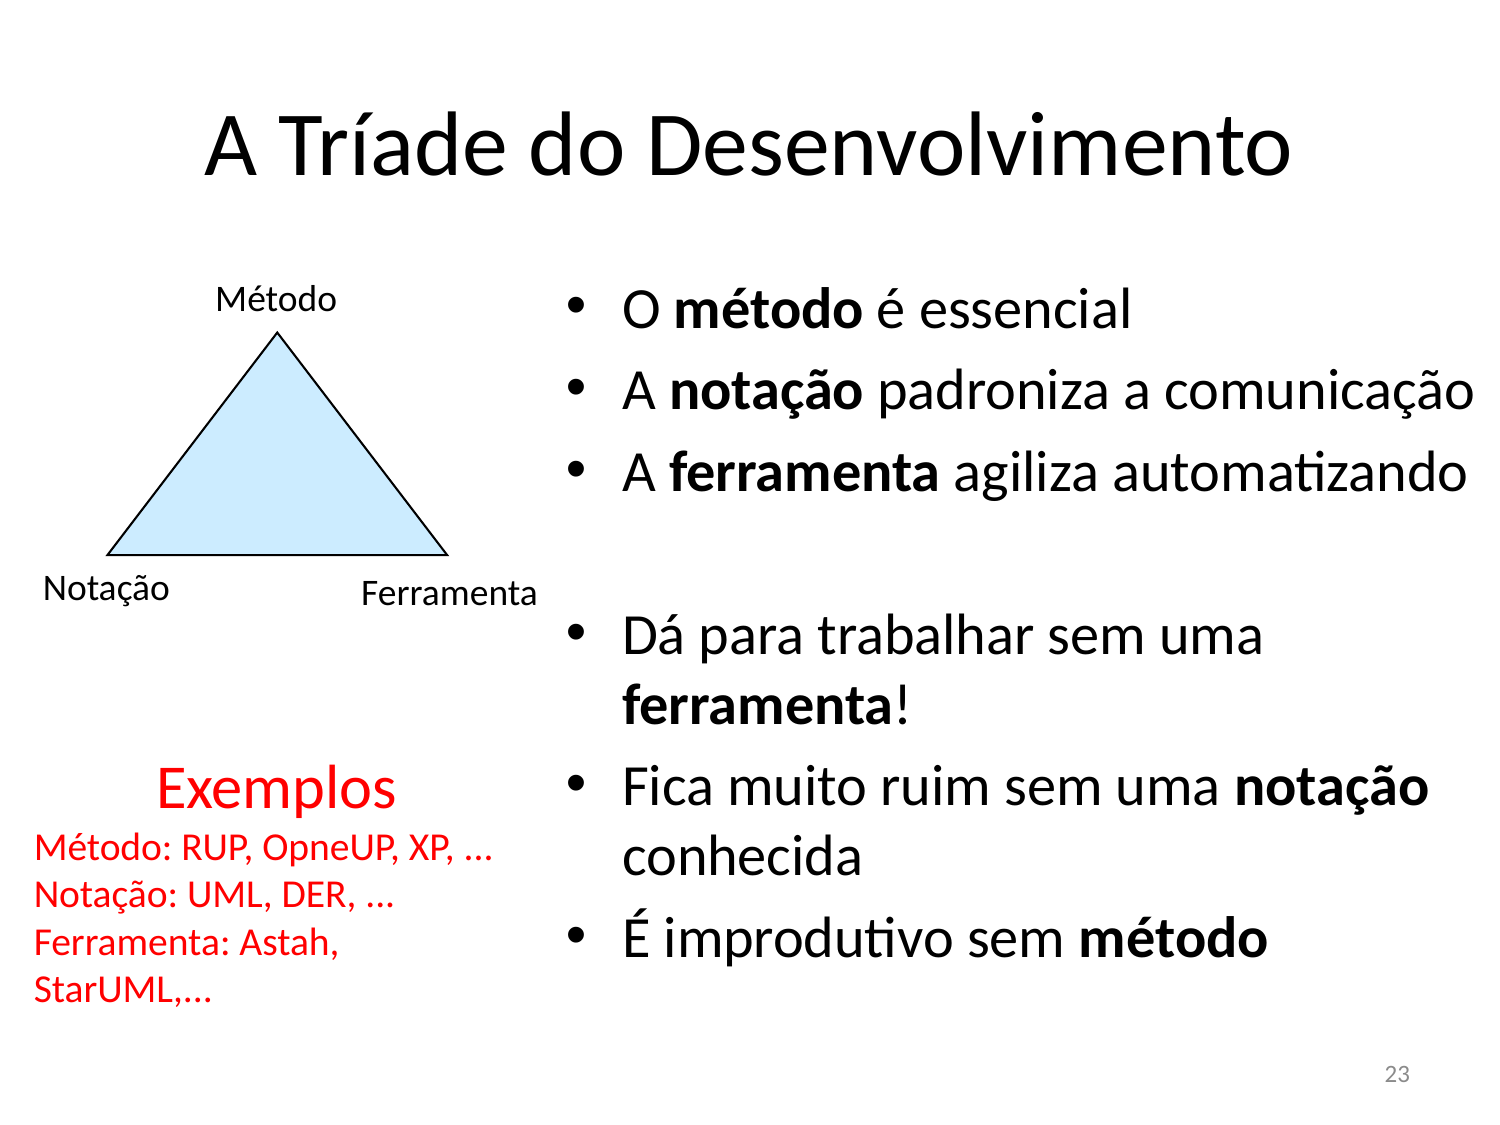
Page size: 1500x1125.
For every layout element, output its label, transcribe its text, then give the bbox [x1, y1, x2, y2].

text_box [107, 332, 448, 556]
text_box Exemplos Método: RUP, OpneUP, XP, ... Notação: UML, DER, ... Ferramenta: Astah, StarUML,... [18, 738, 535, 1018]
text_box Ferramenta [346, 560, 553, 621]
text_box Método [200, 266, 353, 326]
text_box Notação [28, 555, 186, 616]
list O método é essencial A notação padroniza a comunicação A ferramenta agiliza automatizando Dá para trabalhar sem uma ferramenta! Fica muito ruim sem uma notação conhecida É improdutivo sem método [550, 262, 1500, 1005]
title A Tríade do Desenvolvimento [75, 45, 1425, 233]
slide_number <número> [1074, 1042, 1425, 1103]
